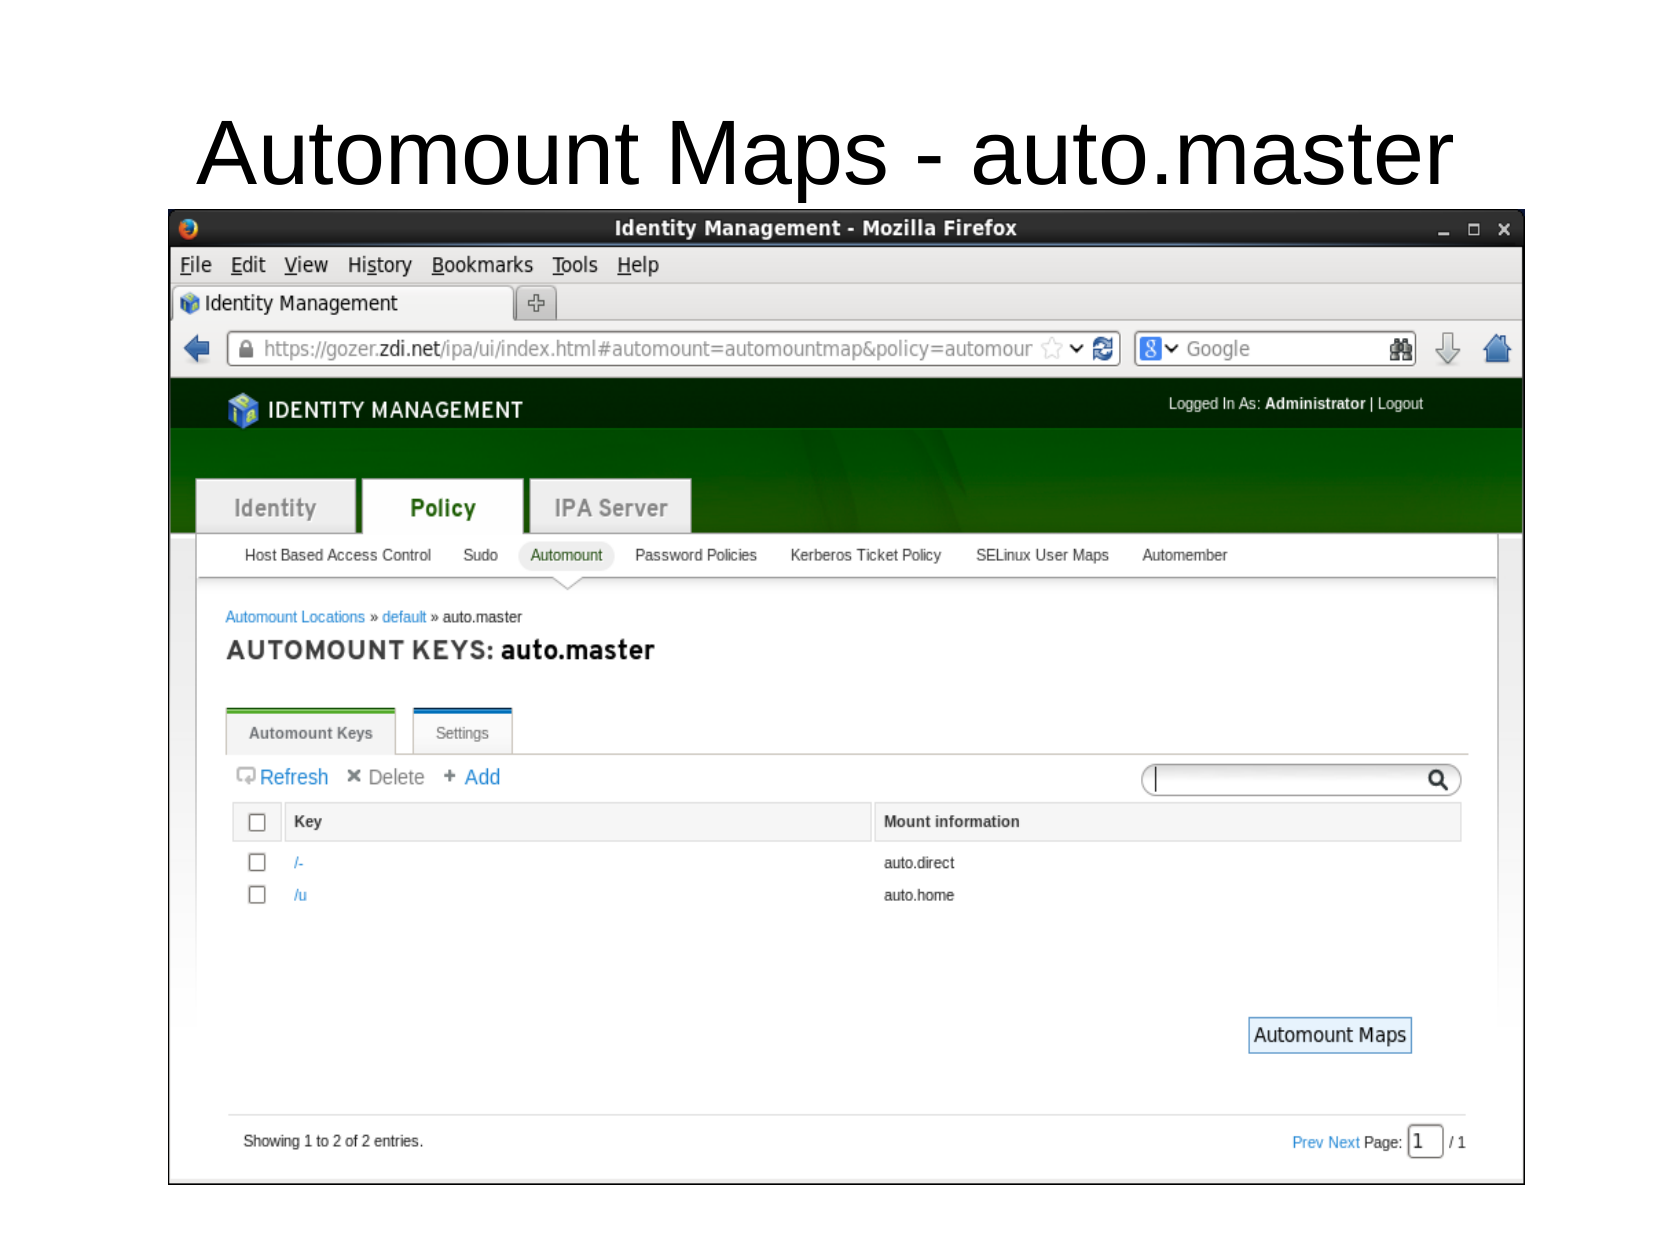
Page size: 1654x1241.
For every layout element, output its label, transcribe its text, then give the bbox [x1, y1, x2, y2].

picture [168, 209, 1525, 1186]
title Automount Maps - auto.master [82, 49, 1571, 257]
